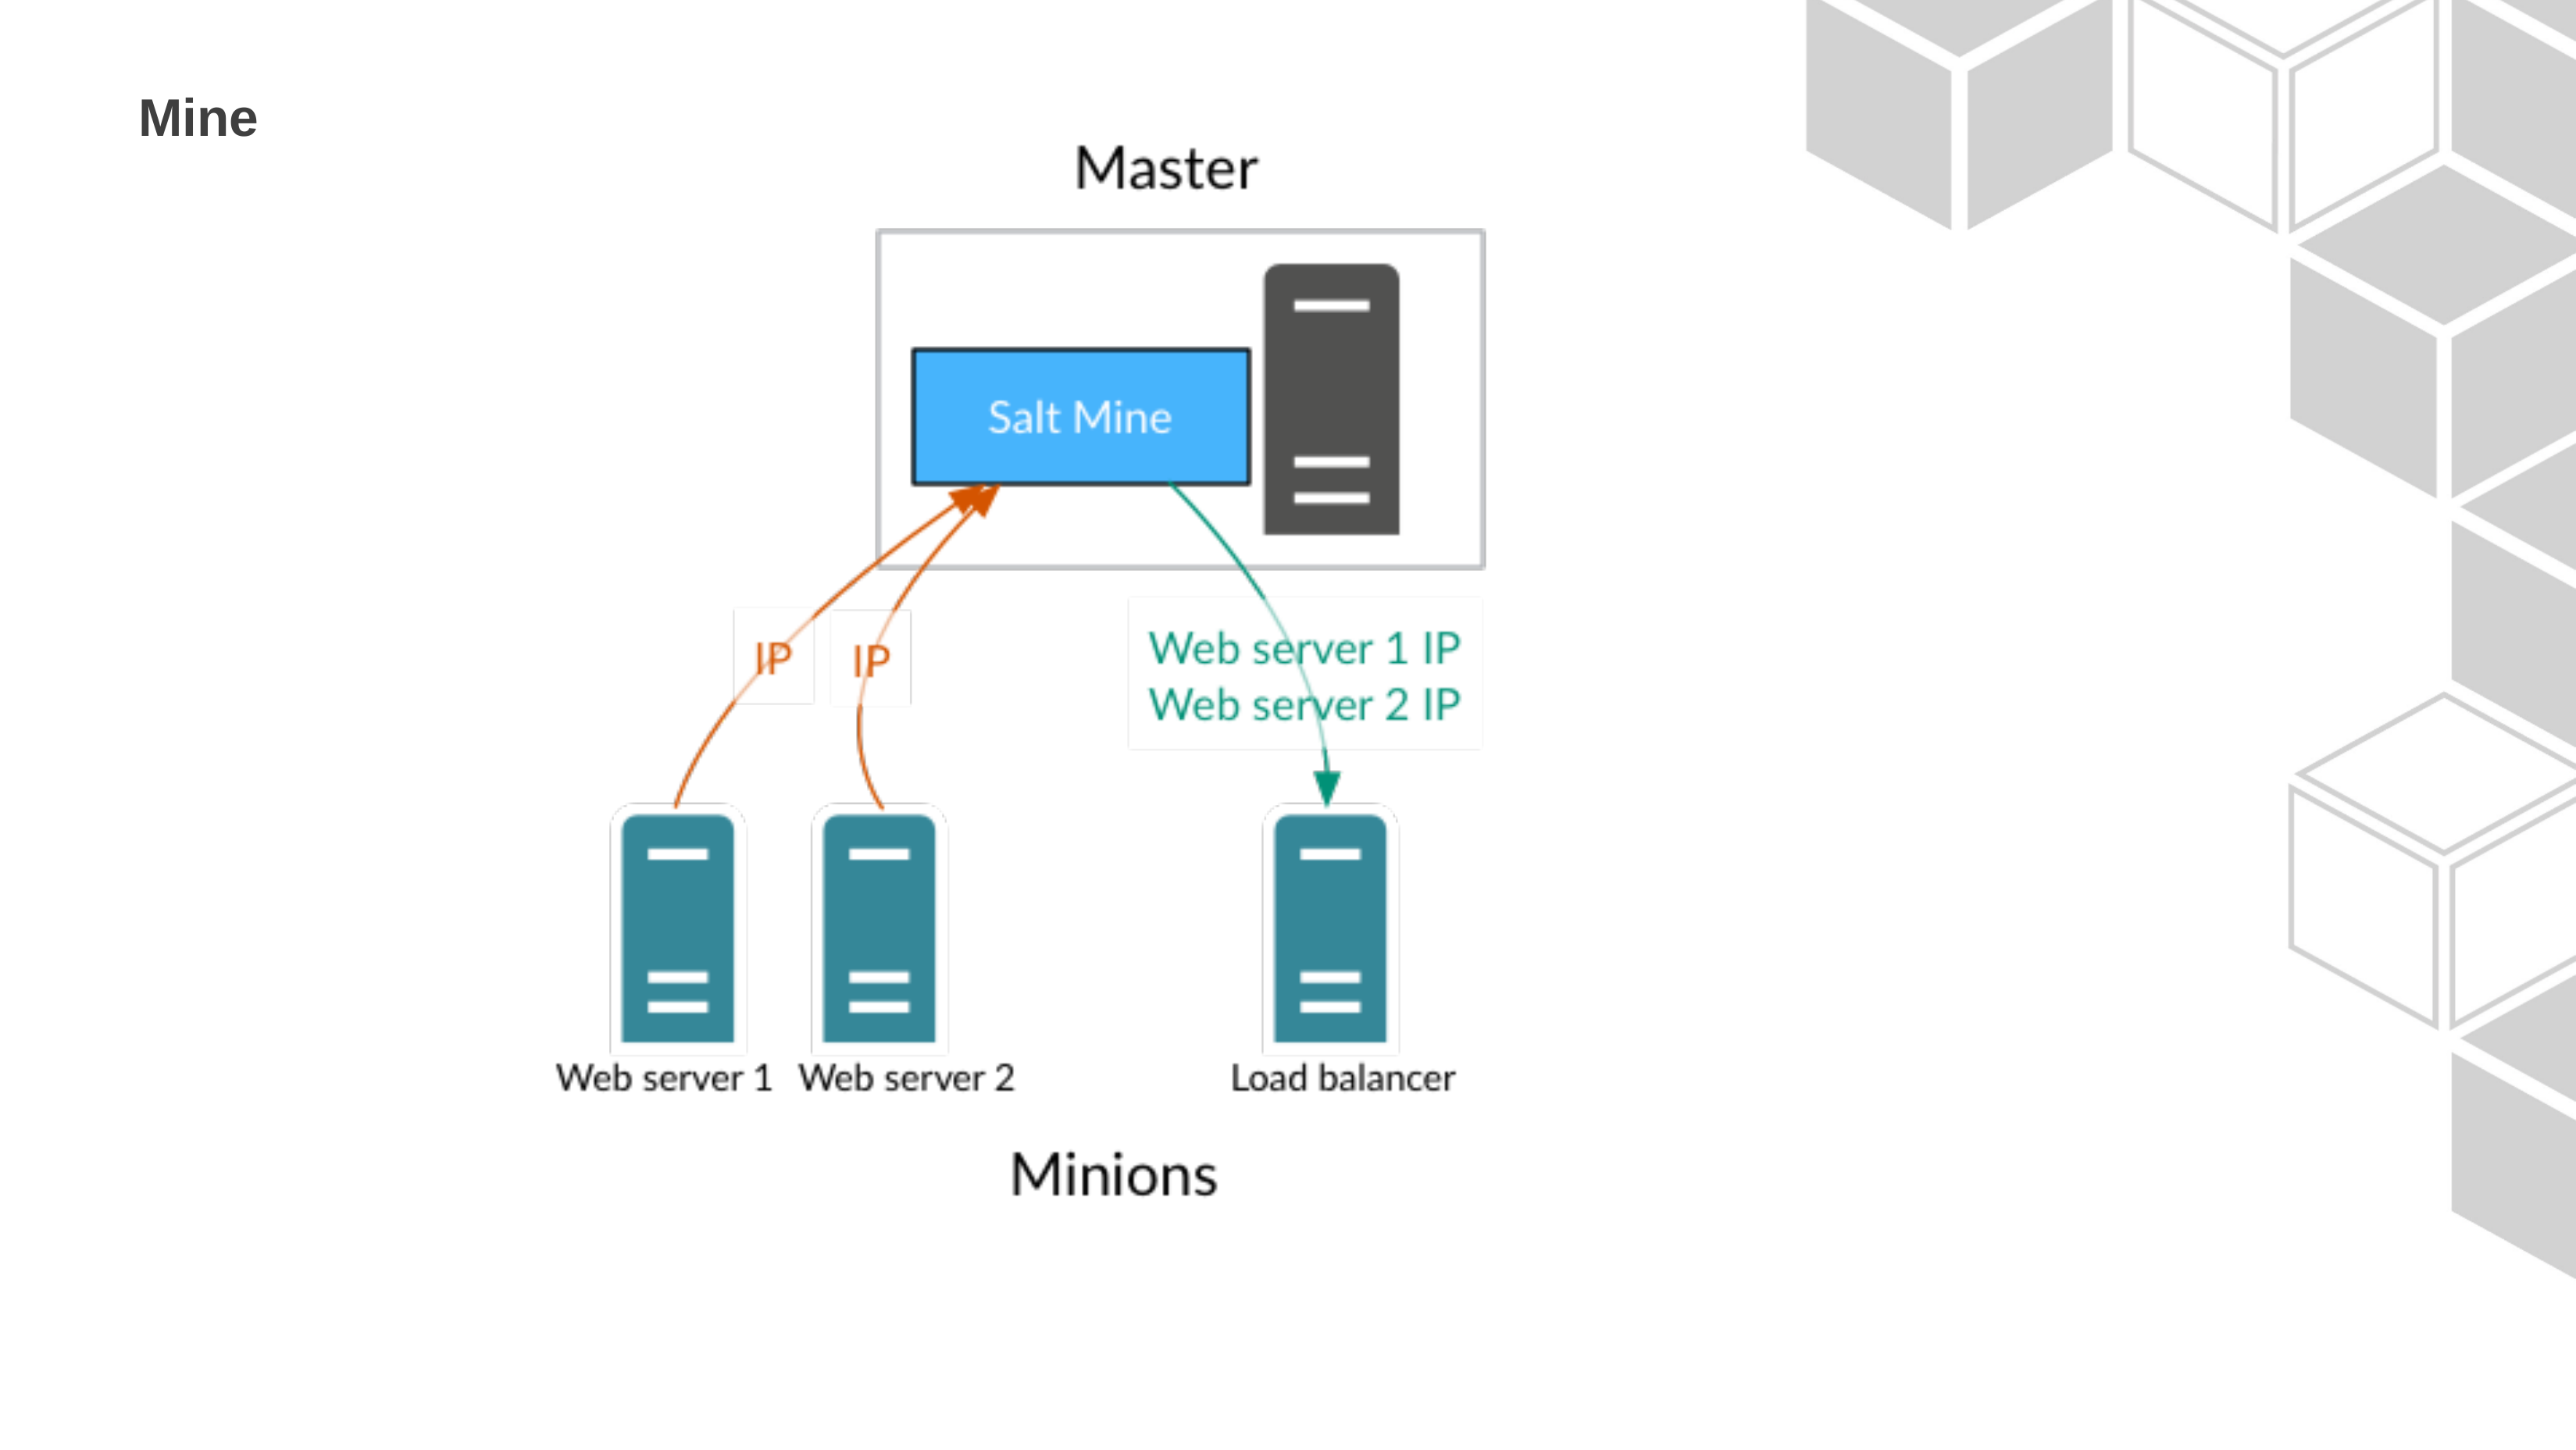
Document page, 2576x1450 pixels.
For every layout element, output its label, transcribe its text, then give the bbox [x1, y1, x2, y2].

title Mine [127, 32, 2446, 198]
picture [0, 0, 2576, 1450]
